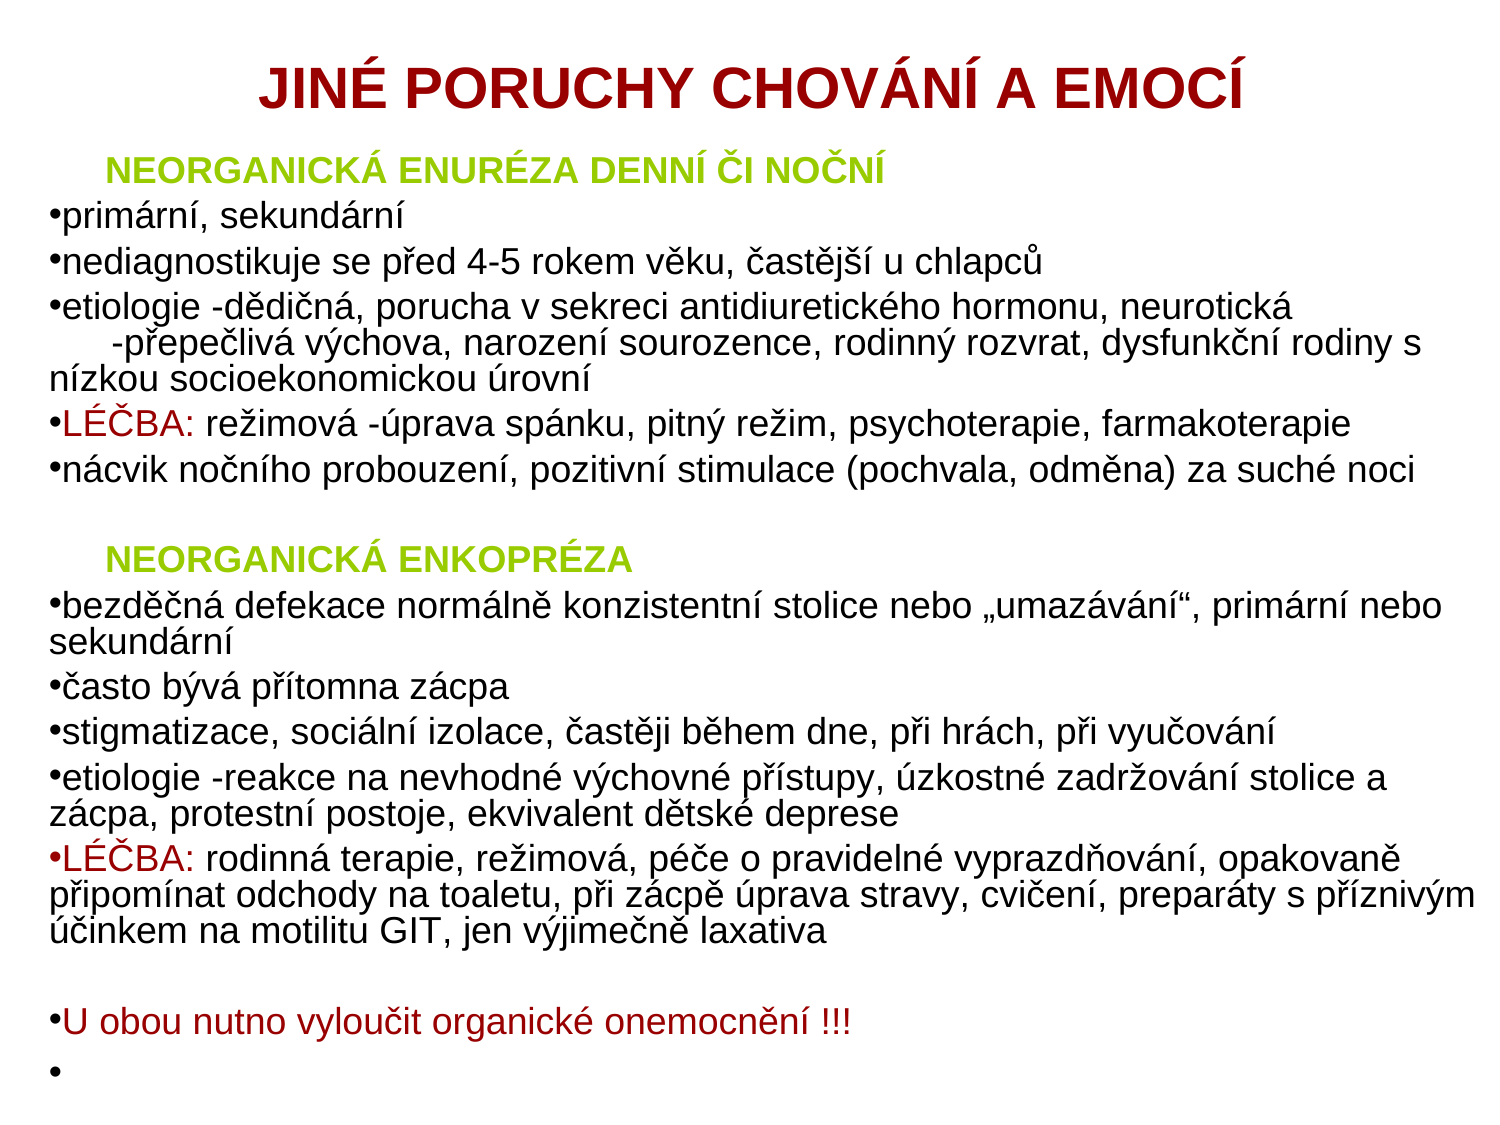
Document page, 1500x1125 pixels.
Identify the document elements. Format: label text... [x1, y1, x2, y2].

title JINÉ PORUCHY CHOVÁNÍ A EMOCÍ [76, 42, 1427, 101]
list NEORGANICKÁ ENURÉZA DENNÍ ČI NOČNÍ primární, sekundární nediagnostikuje se před 4-5 rokem věku, častější u chlapců etiologie -dědičná, porucha v sekreci antidiuretického hormonu, neurotická -přepečlivá výchova, narození sourozence, rodinný rozvrat, dysfunkční rodiny s nízkou socioekonomickou úrovní LÉČBA: režimová -úprava spánku, pitný režim, psychoterapie, farmakoterapie nácvik nočního probouzení, pozitivní stimulace (pochvala, odměna) za suché noci NEORGANICKÁ ENKOPRÉZA bezděčná defekace normálně konzistentní stolice nebo „umazávání“, primární nebo sekundární často bývá přítomna zácpa stigmatizace, sociální izolace, častěji během dne, při hrách, při vyučování etiologie -reakce na nevhodné výchovné přístupy, úzkostné zadržování stolice a zácpa, protestní postoje, ekvivalent dětské deprese LÉČBA: rodinná terapie, režimová, péče o pravidelné vyprazdňování, opakovaně připomínat odchody na toaletu, při zácpě úprava stravy, cvičení, preparáty s příznivým účinkem na motilitu GIT, jen výjimečně laxativa U obou nutno vyloučit organické onemocnění !!! [33, 101, 1500, 1125]
